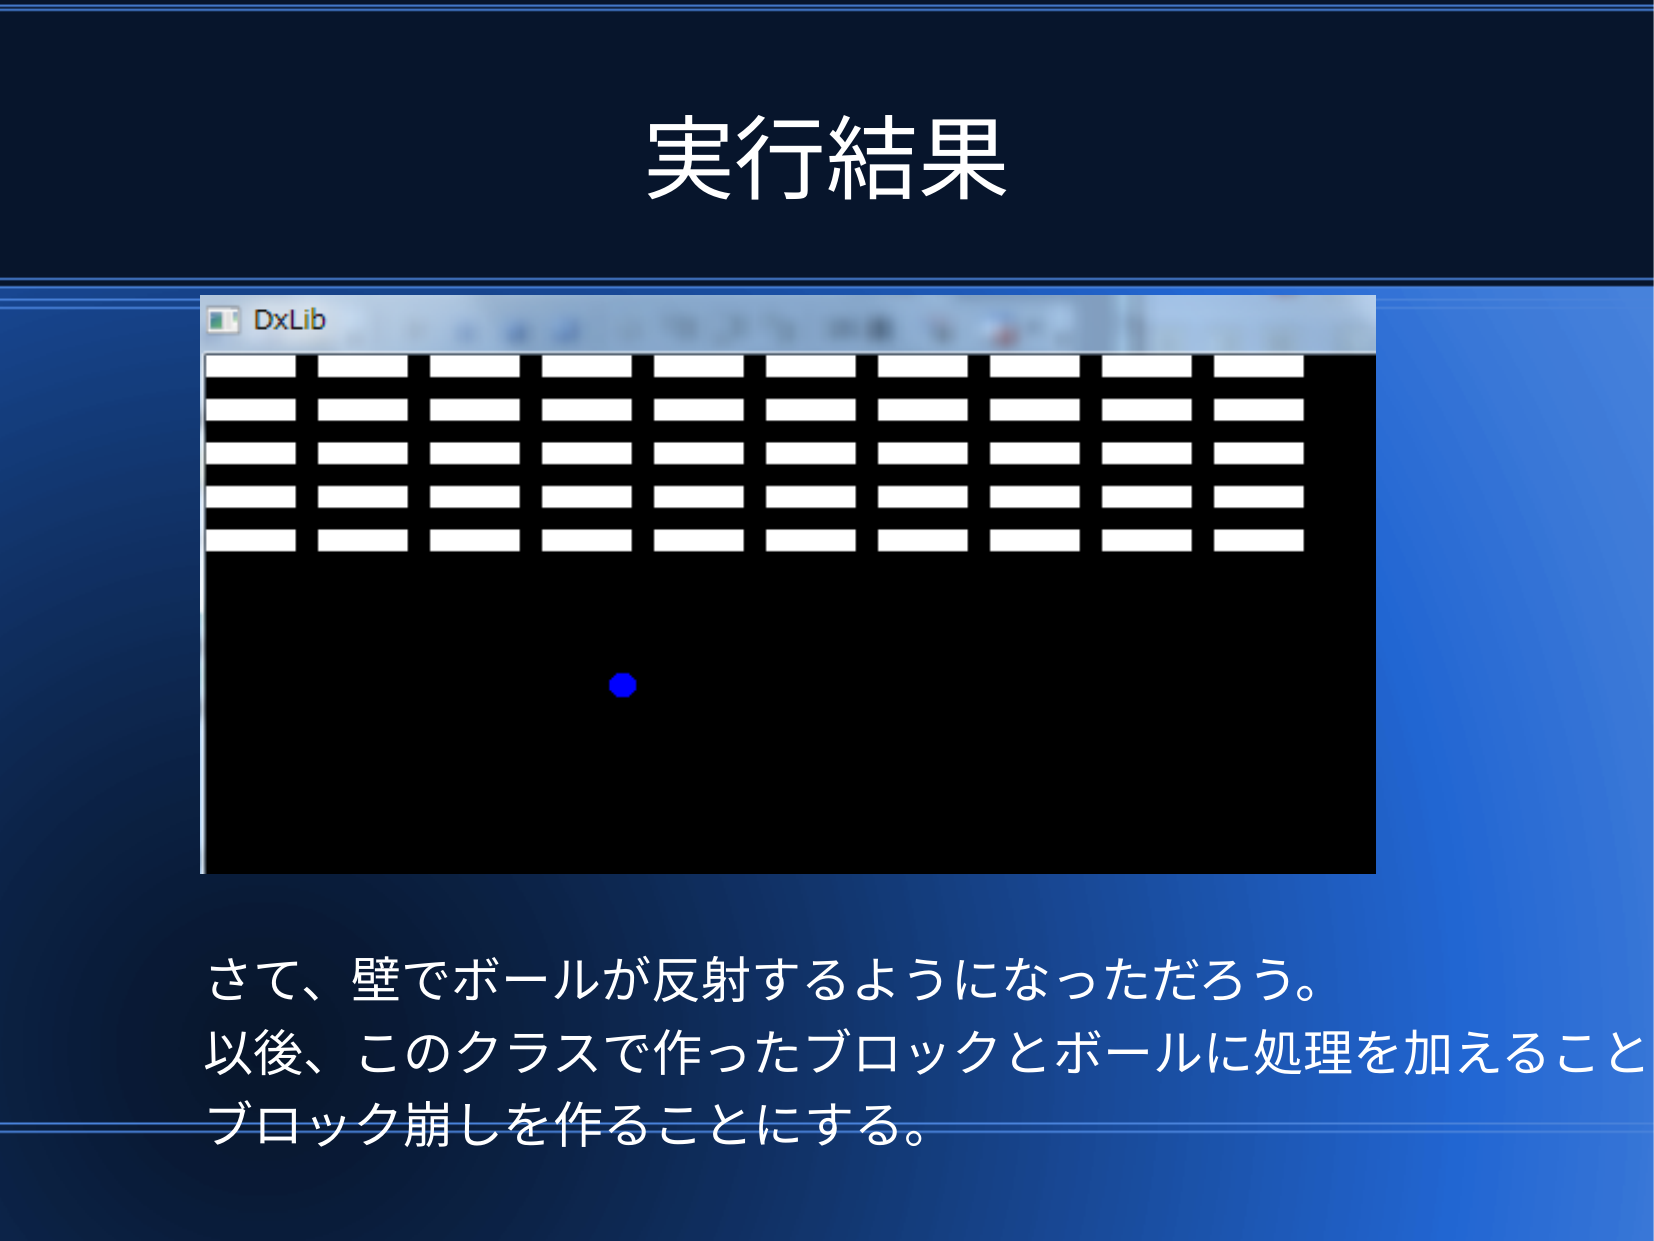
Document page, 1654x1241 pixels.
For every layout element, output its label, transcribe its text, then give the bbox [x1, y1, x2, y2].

title 実行結果 [82, 49, 1571, 257]
text_box さて、壁でボールが反射するようになっただろう。 以後、このクラスで作ったブロックとボールに処理を加えることで、 ブロック崩しを作ることにする。 [188, 933, 1587, 1098]
picture [0, 0, 1654, 1241]
